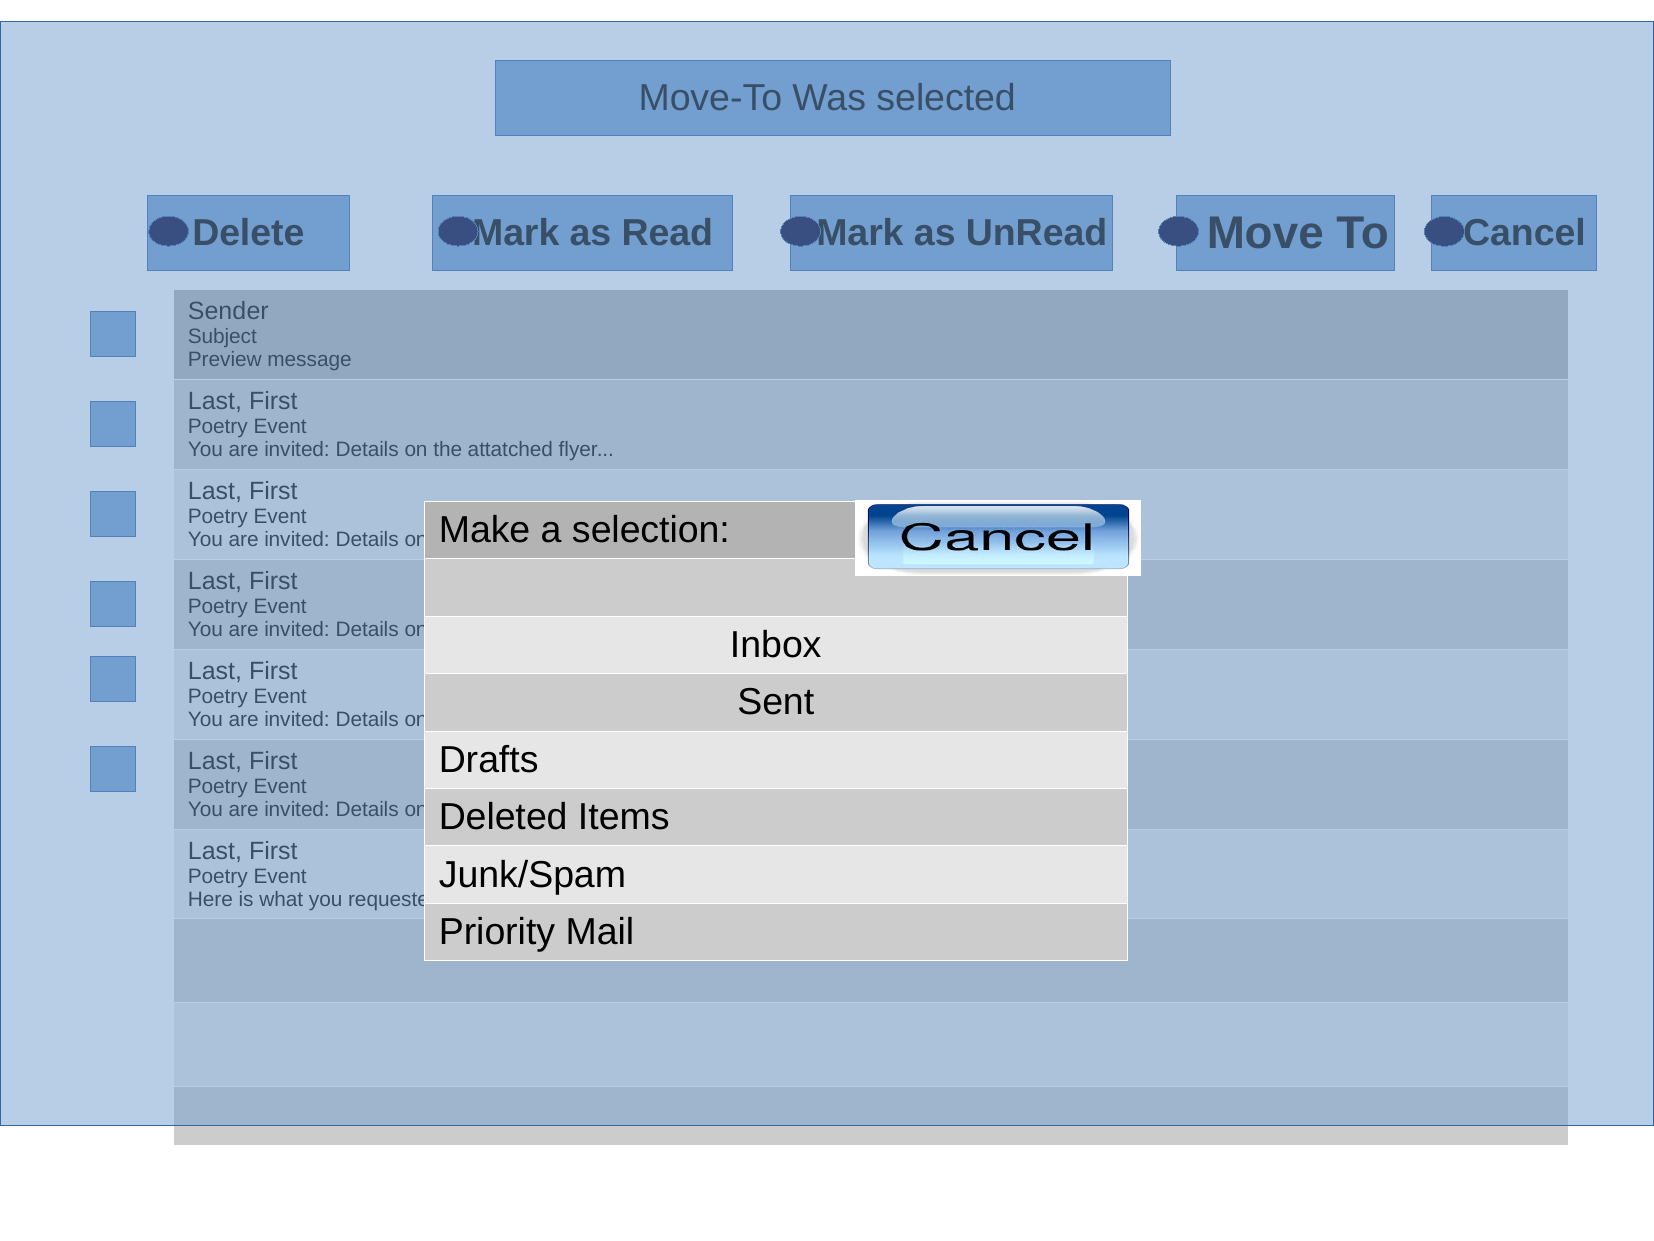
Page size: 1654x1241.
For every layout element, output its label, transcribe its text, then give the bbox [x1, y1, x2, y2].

table_cell Drafts [425, 732, 1127, 788]
table_header Make a selection: [425, 502, 855, 558]
table_cell [174, 1126, 1568, 1145]
picture [855, 500, 1141, 576]
table_cell Priority Mail [425, 904, 1127, 960]
text_box [0, 21, 1654, 1126]
table_cell Inbox [425, 617, 1127, 673]
table_cell Sent [425, 674, 1127, 731]
table_cell [425, 559, 1127, 616]
table_cell Junk/Spam [425, 846, 1127, 903]
table_cell Deleted Items [425, 789, 1127, 845]
